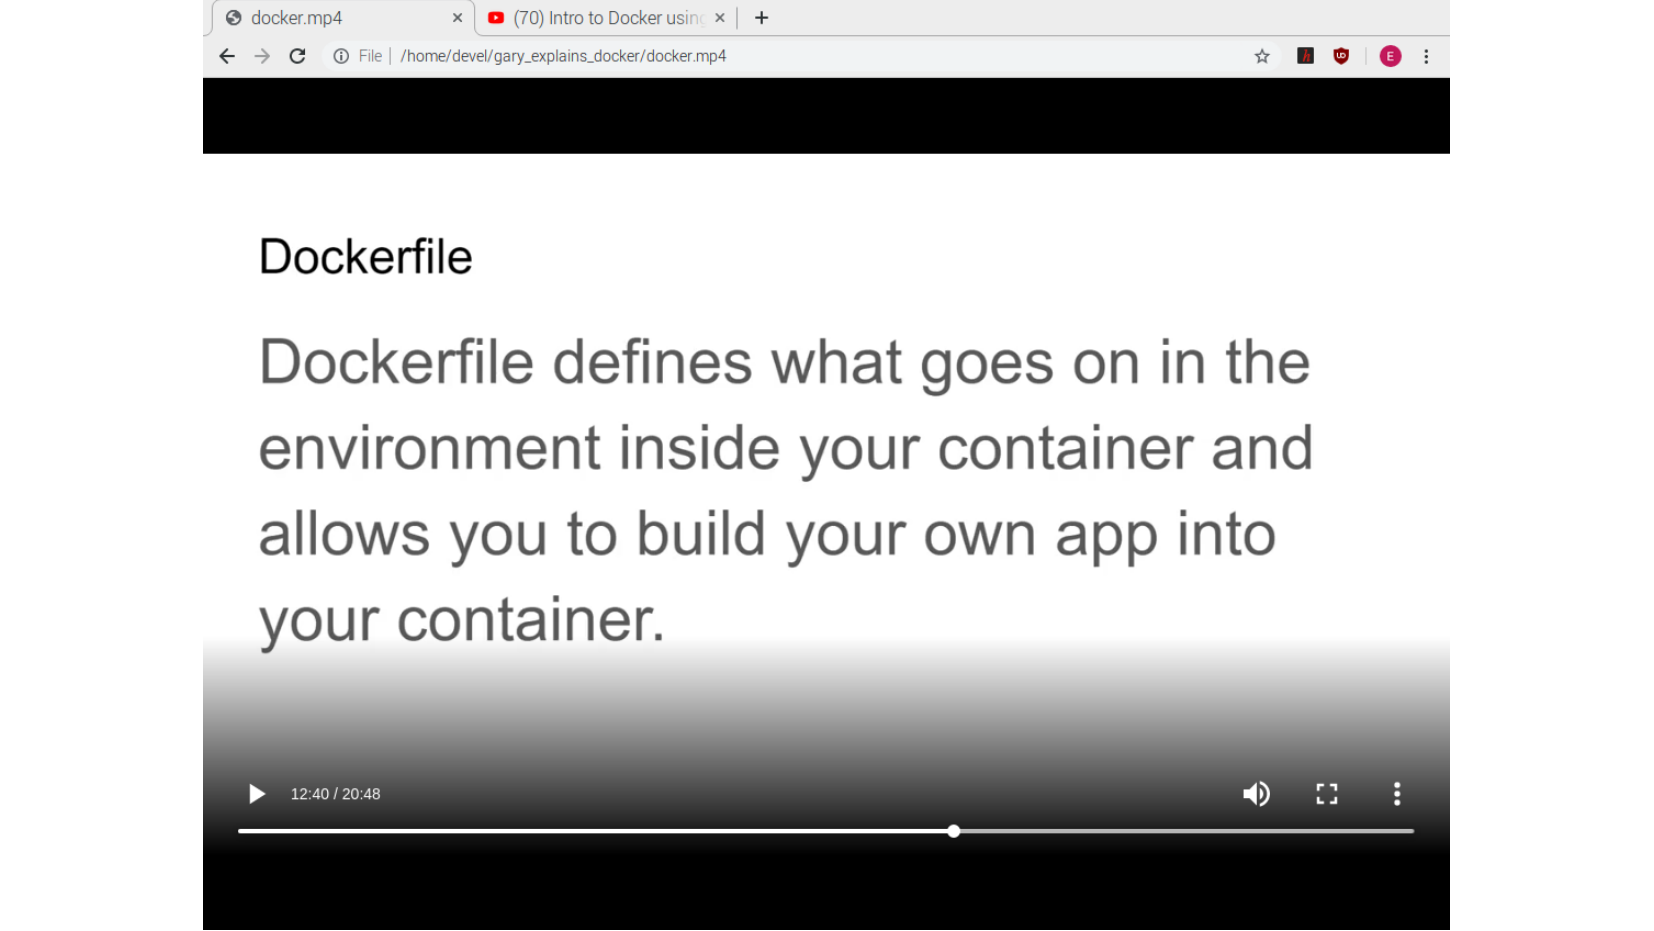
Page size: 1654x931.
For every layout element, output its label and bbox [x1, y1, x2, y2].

picture [203, 0, 1450, 930]
